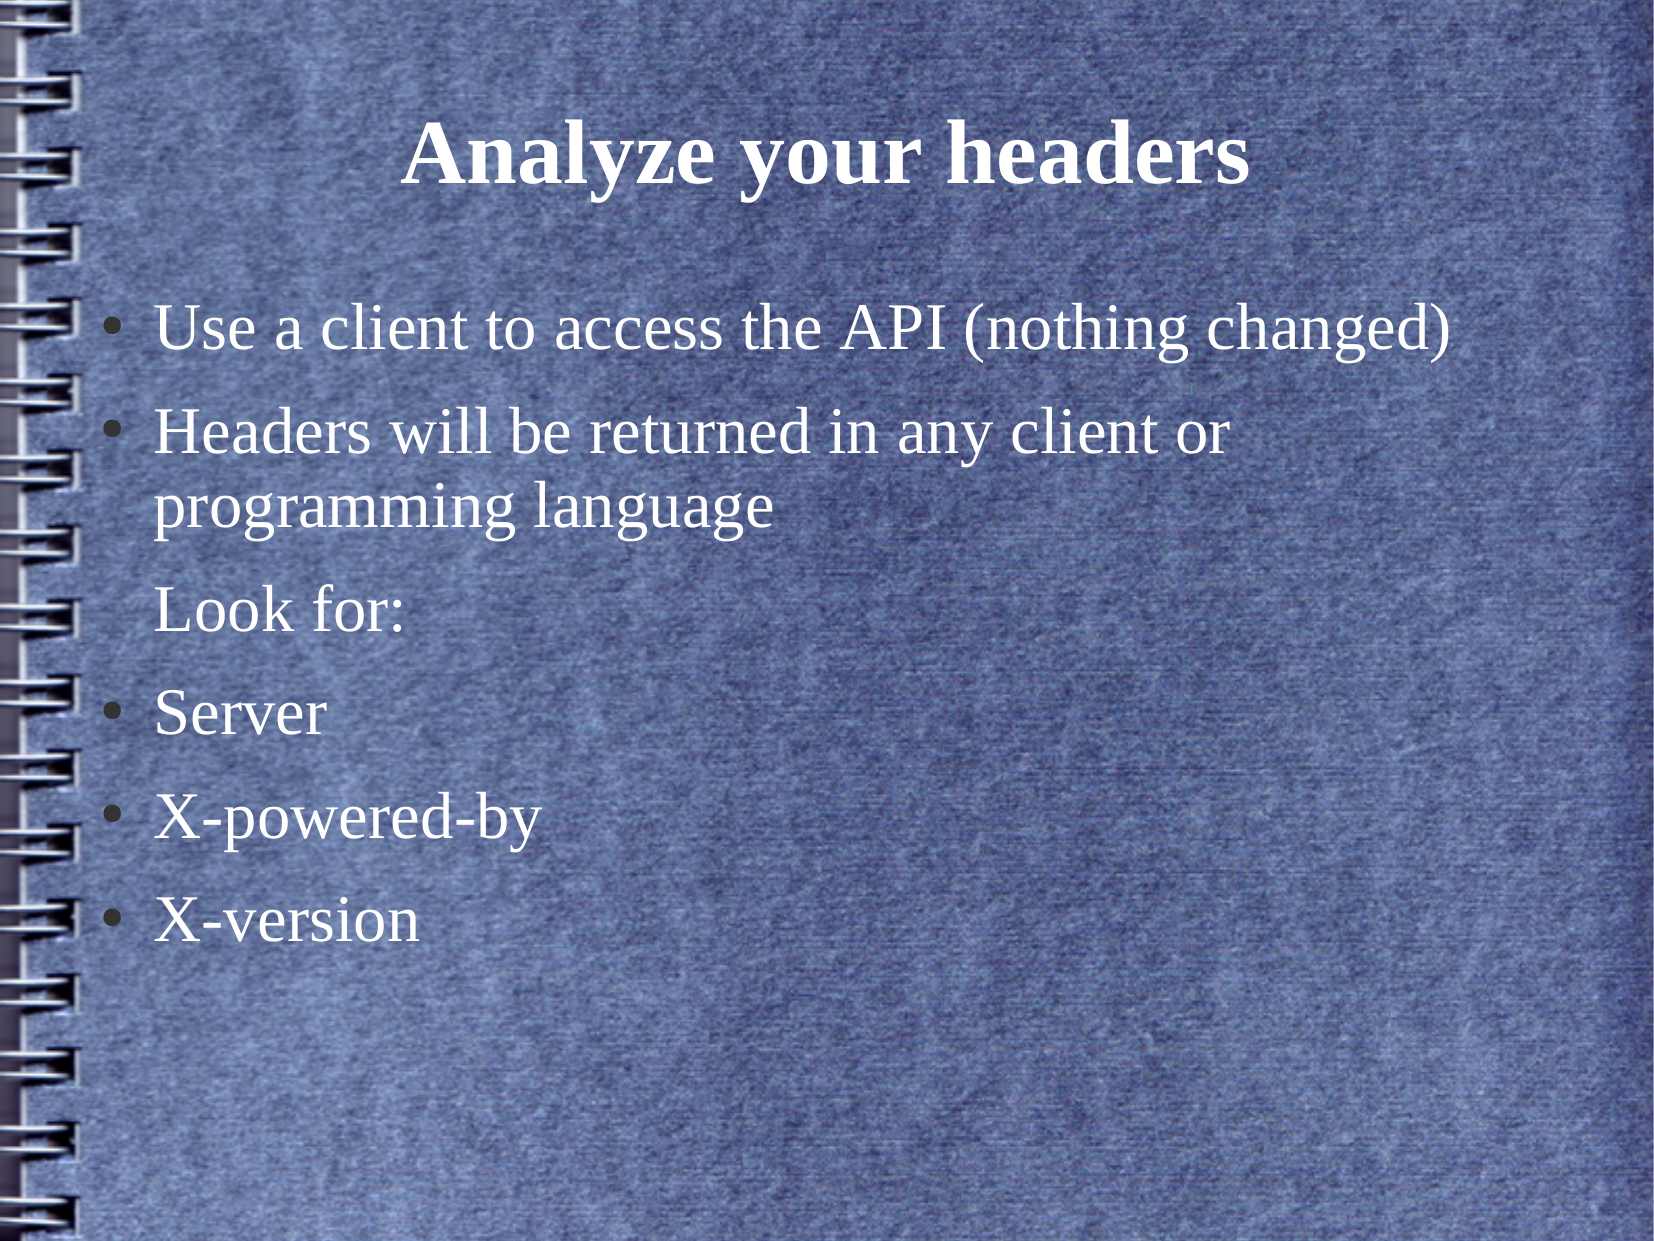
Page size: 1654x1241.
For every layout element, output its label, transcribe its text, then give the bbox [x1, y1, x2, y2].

title Analyze your headers [82, 49, 1571, 257]
picture [0, 0, 1654, 1241]
list Use a client to access the API (nothing changed) Headers will be returned in any client or programming language Look for: Server X-powered-by X-version [82, 290, 1571, 1109]
